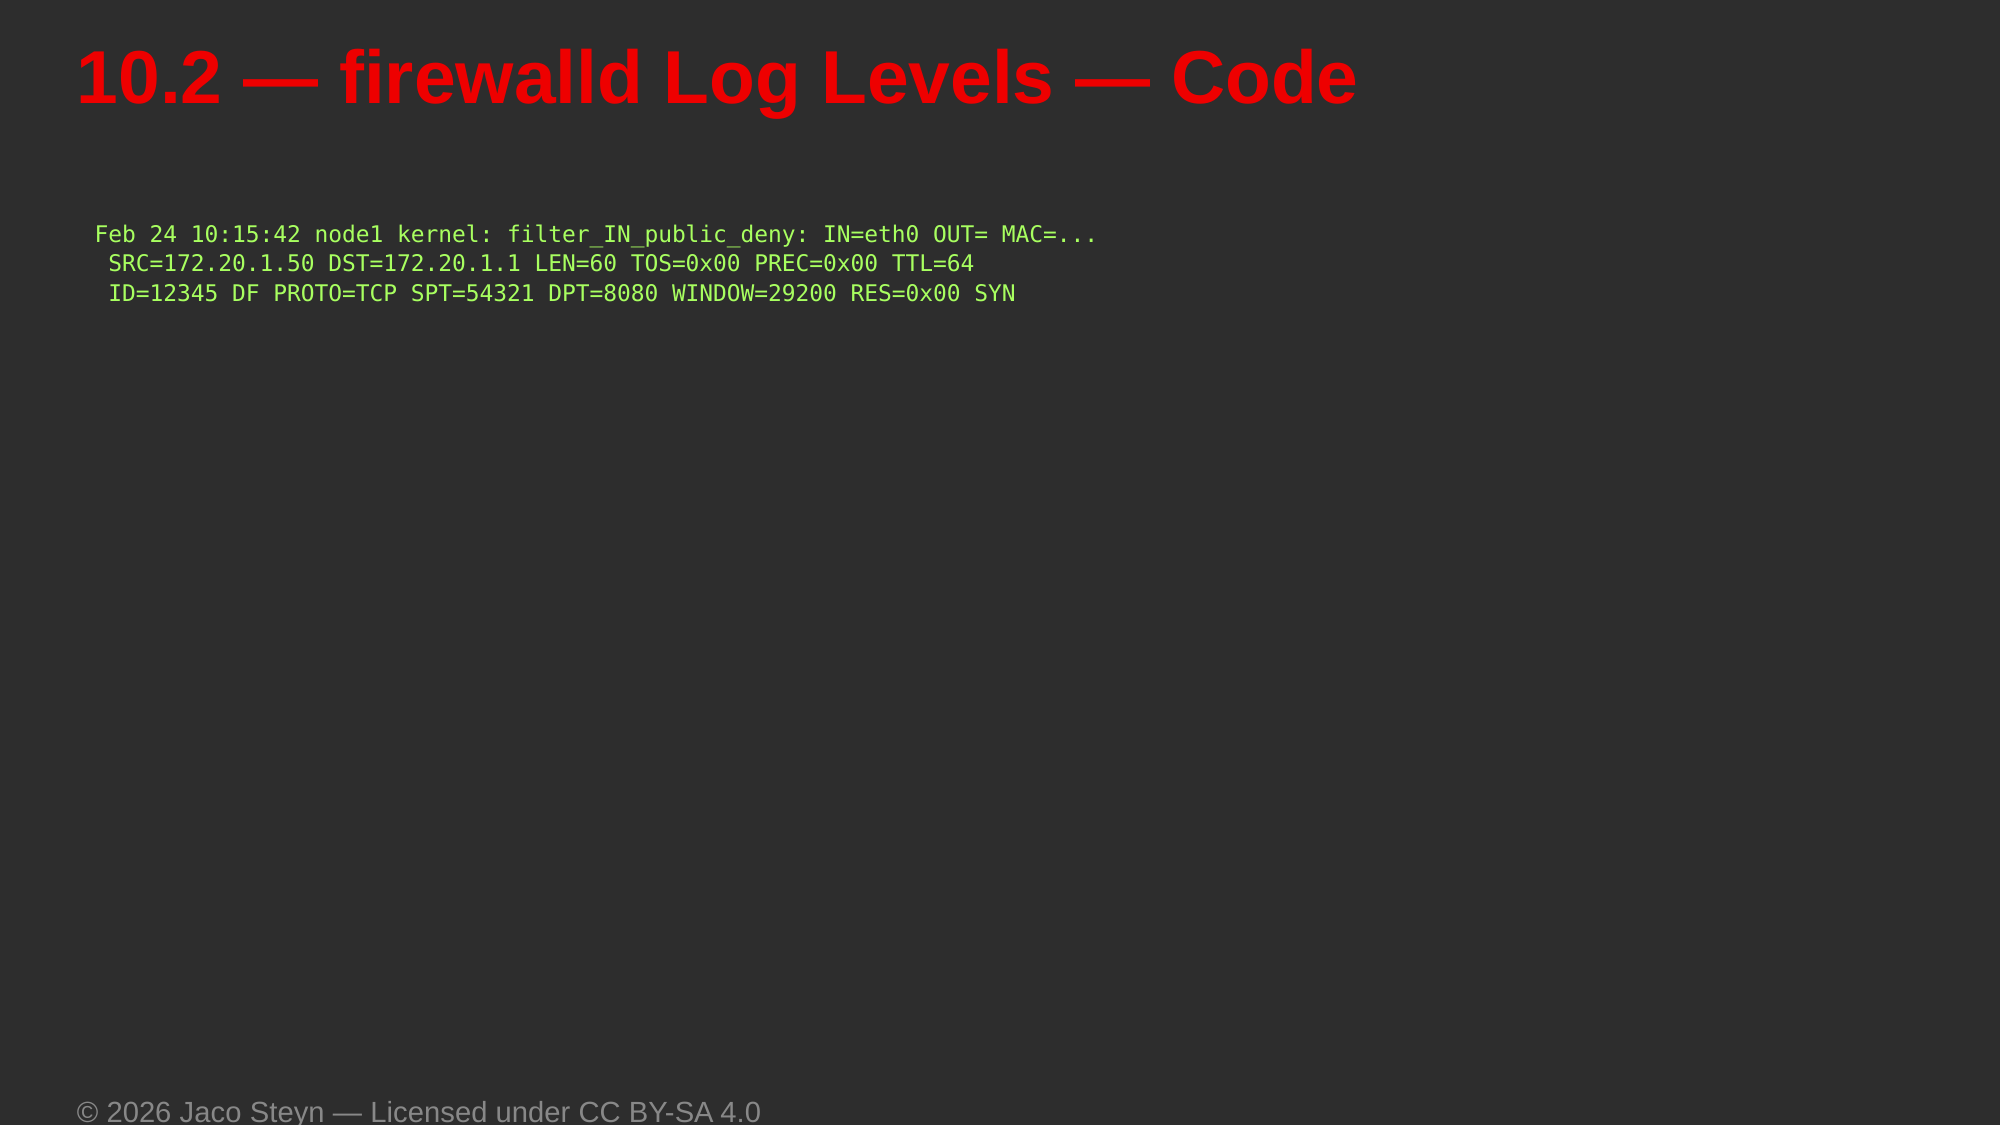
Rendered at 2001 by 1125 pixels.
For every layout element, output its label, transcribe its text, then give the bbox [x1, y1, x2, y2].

text_box © 2026 Jaco Steyn — Licensed under CC BY-SA 4.0 [59, 1083, 1942, 1120]
text_box 10.2 — firewalld Log Levels — Code [59, 23, 1942, 178]
text_box Feb 24 10:15:42 node1 kernel: filter_IN_public_deny: IN=eth0 OUT= MAC=... SRC=172.20.1.50 DST=172.20.1.1 LEN=60 TOS=0x00 PREC=0x00 TTL=64 ID=12345 DF PROTO=TCP SPT=54321 DPT=8080 WINDOW=29200 RES=0x00 SYN [59, 194, 1942, 1052]
